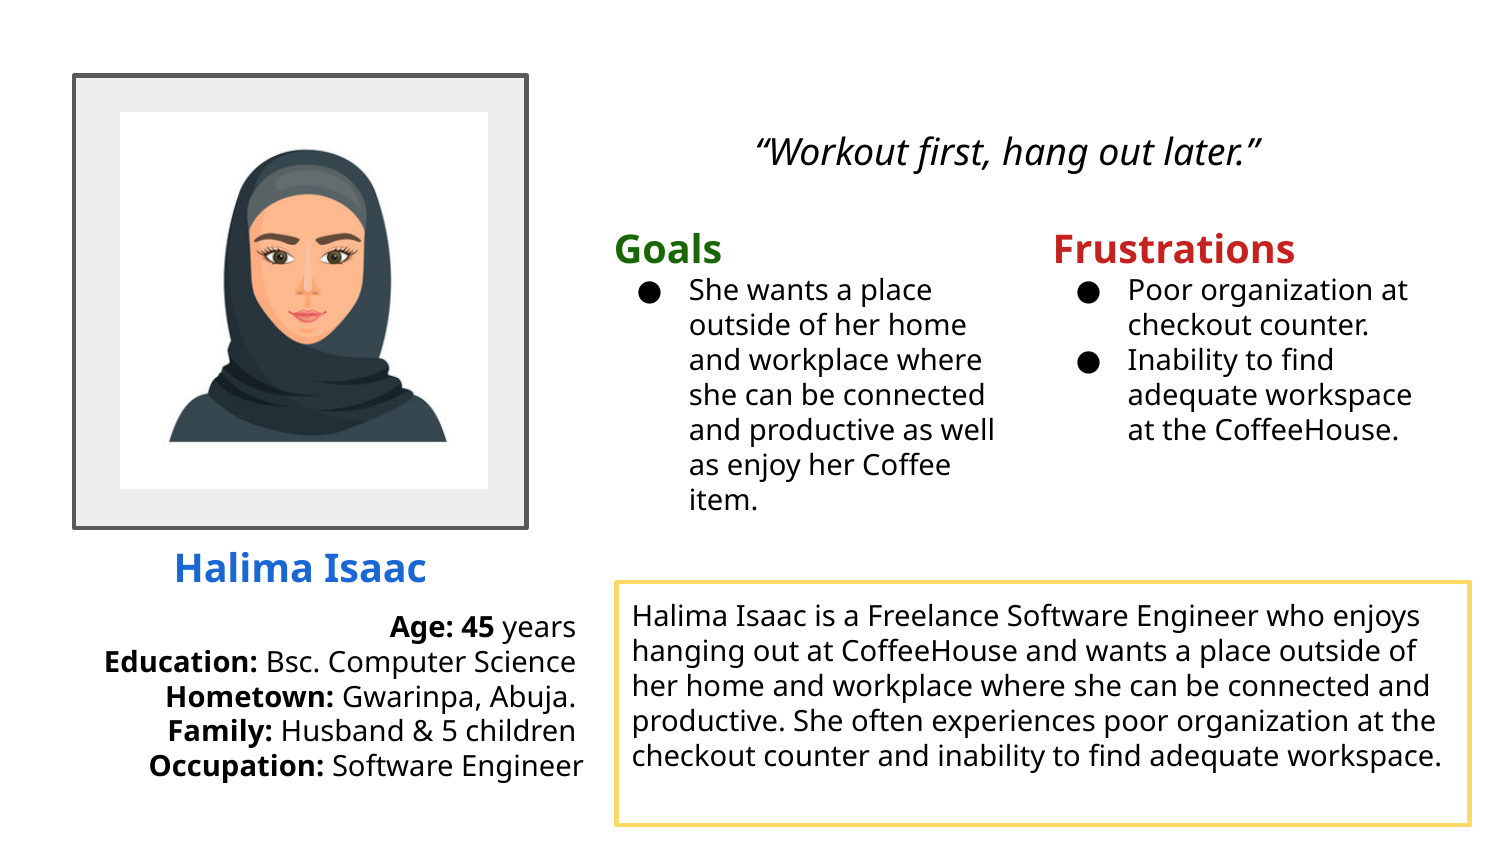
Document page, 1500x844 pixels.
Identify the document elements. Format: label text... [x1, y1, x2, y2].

text_box Halima Isaac is a Freelance Software Engineer who enjoys hanging out at CoffeeHouse and wants a place outside of her home and workplace where she can be connected and productive. She often experiences poor organization at the checkout counter and inability to find adequate workspace. [616, 581, 1470, 825]
text_box Halima Isaac [73, 528, 527, 592]
text_box Goals She wants a place outside of her home and workplace where she can be connected and productive as well as enjoy her Coffee item. [598, 209, 1013, 527]
text_box Frustrations Poor organization at checkout counter. Inability to find adequate workspace at the CoffeeHouse. [1037, 209, 1452, 527]
picture [120, 112, 488, 489]
text_box Age: 45 years Education: Bsc. Computer Science Hometown: Gwarinpa, Abuja. Family: Husband & 5 children Occupation: Software Engineer [37, 592, 599, 793]
text_box [73, 75, 527, 528]
text_box “Workout first, hang out later.” [598, 75, 1425, 225]
